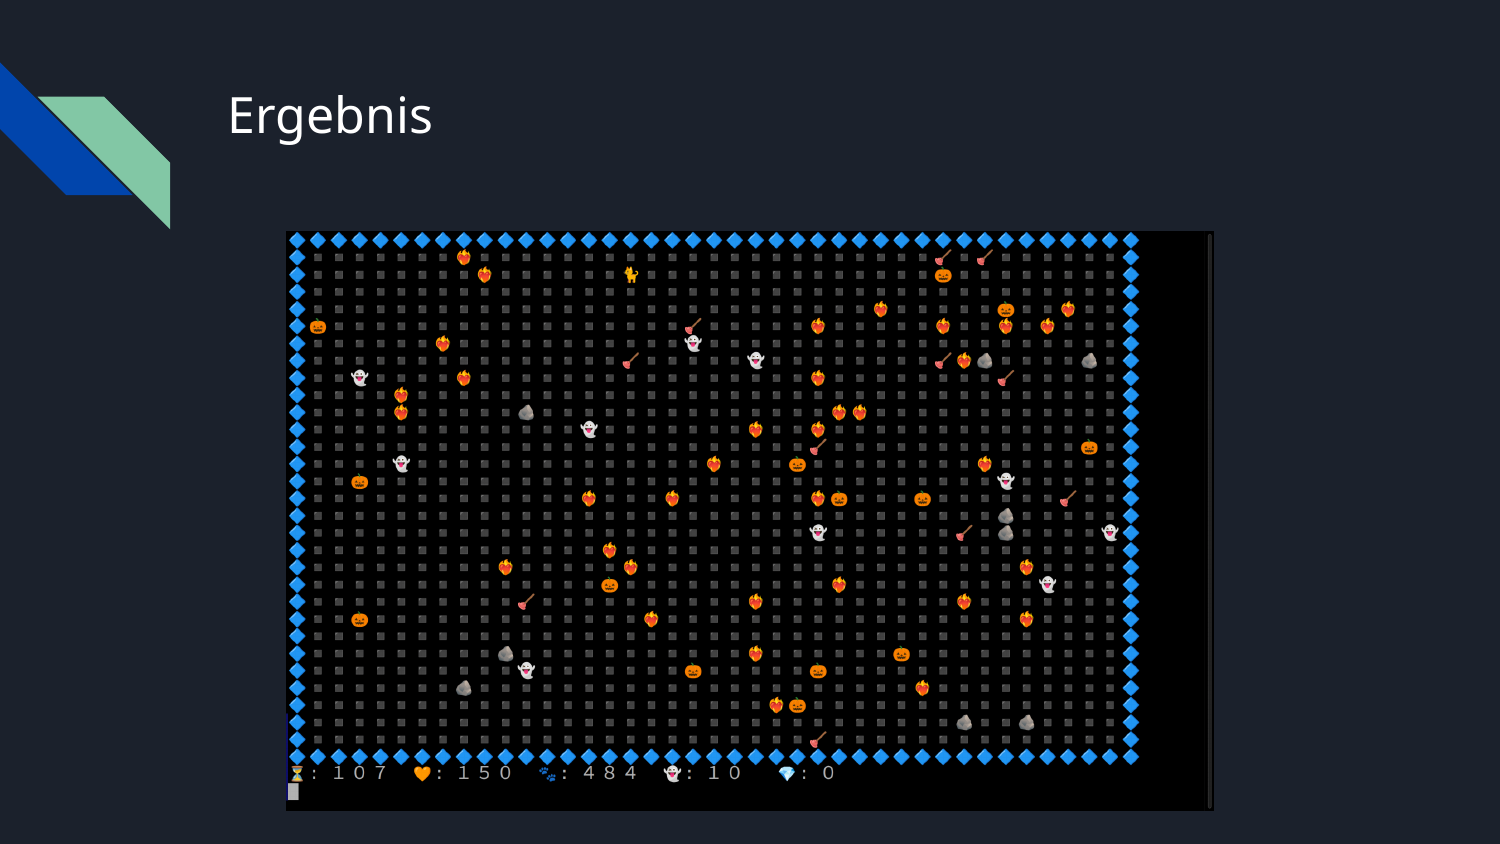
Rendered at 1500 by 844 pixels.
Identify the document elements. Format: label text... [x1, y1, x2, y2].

title Ergebnis [212, 64, 1368, 215]
picture [286, 231, 1214, 811]
